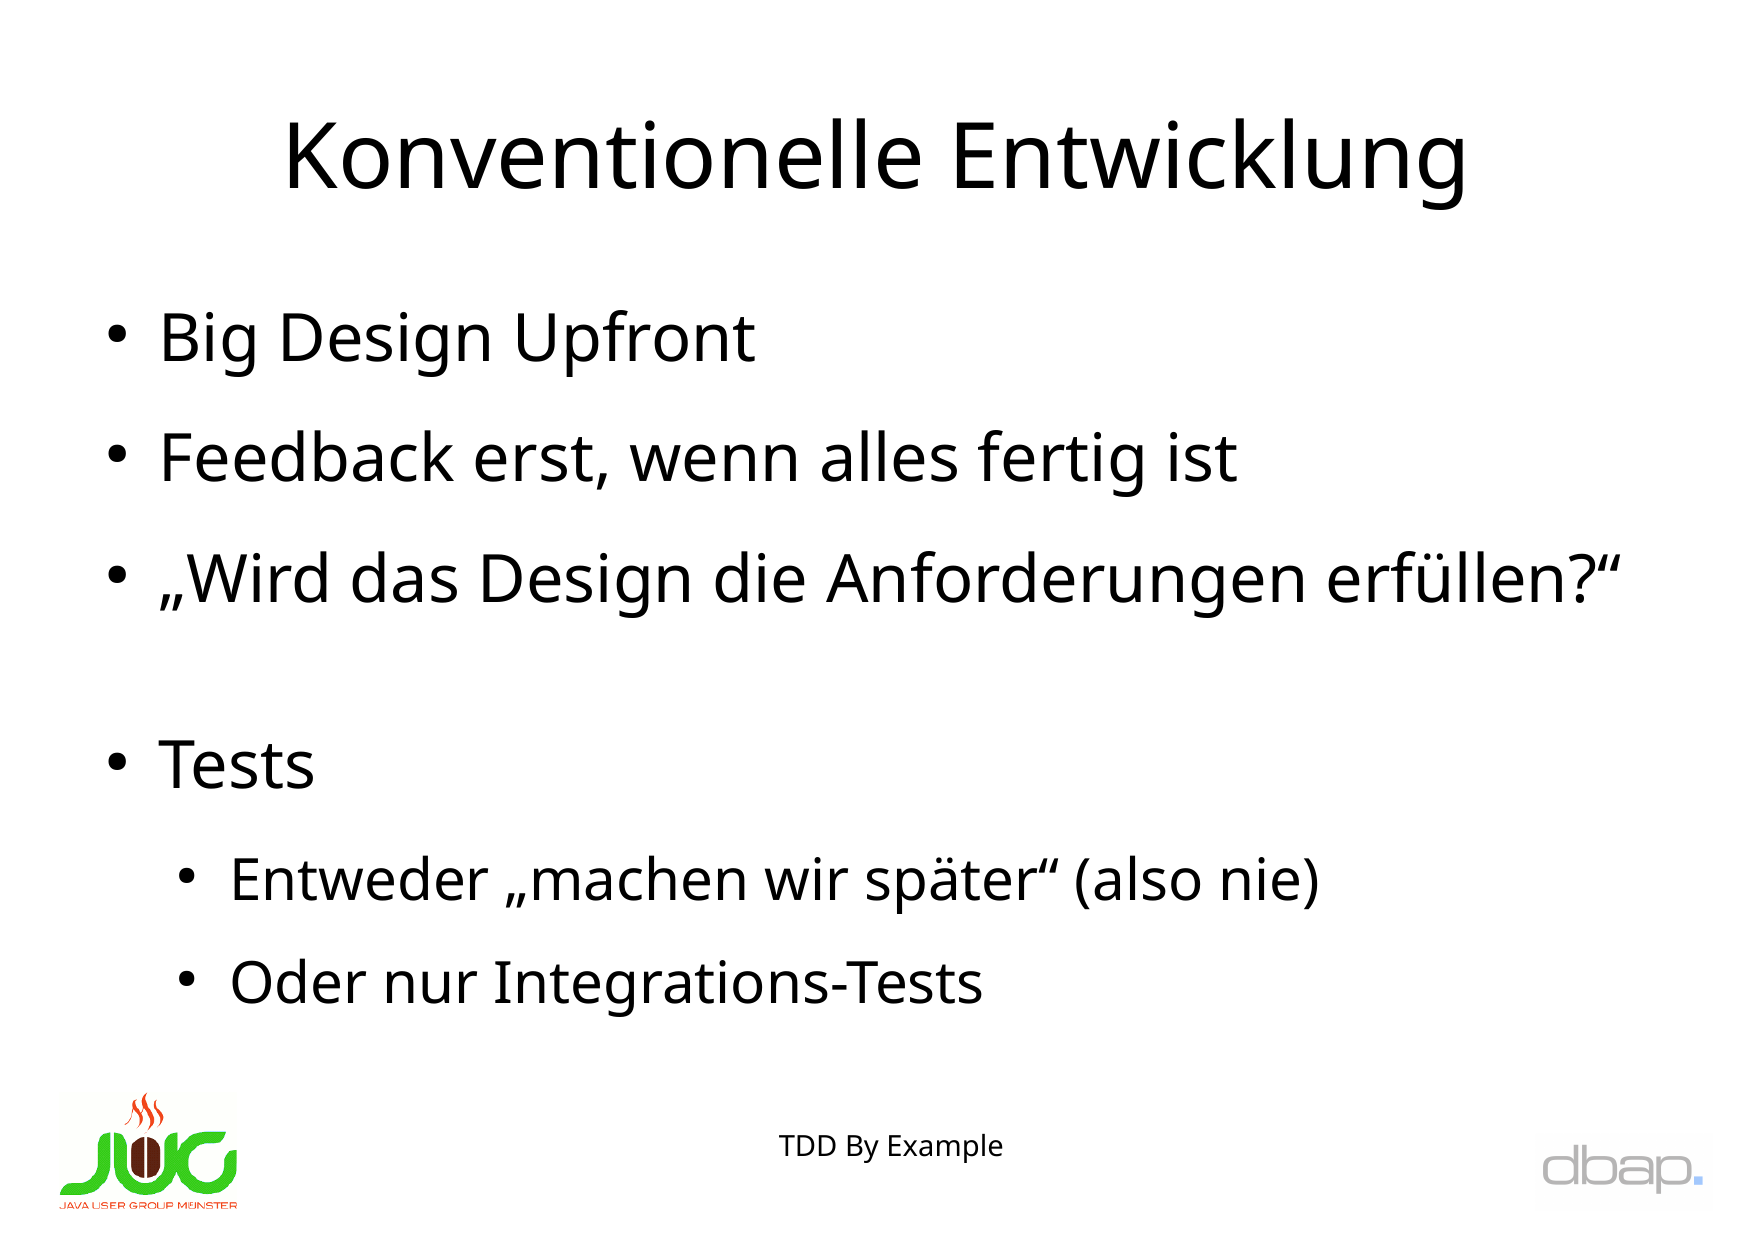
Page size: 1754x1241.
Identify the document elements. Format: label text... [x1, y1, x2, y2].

picture [1535, 1133, 1713, 1211]
title Konventionelle Entwicklung [87, 49, 1667, 257]
list Tests Entweder „machen wir später“ (also nie) Oder nur Integrations-Tests [87, 717, 1667, 1109]
list Big Design Upfront Feedback erst, wenn alles fertig ist „Wird das Design die Anforderungen erfüllen?“ [87, 290, 1667, 681]
picture [59, 1092, 237, 1209]
